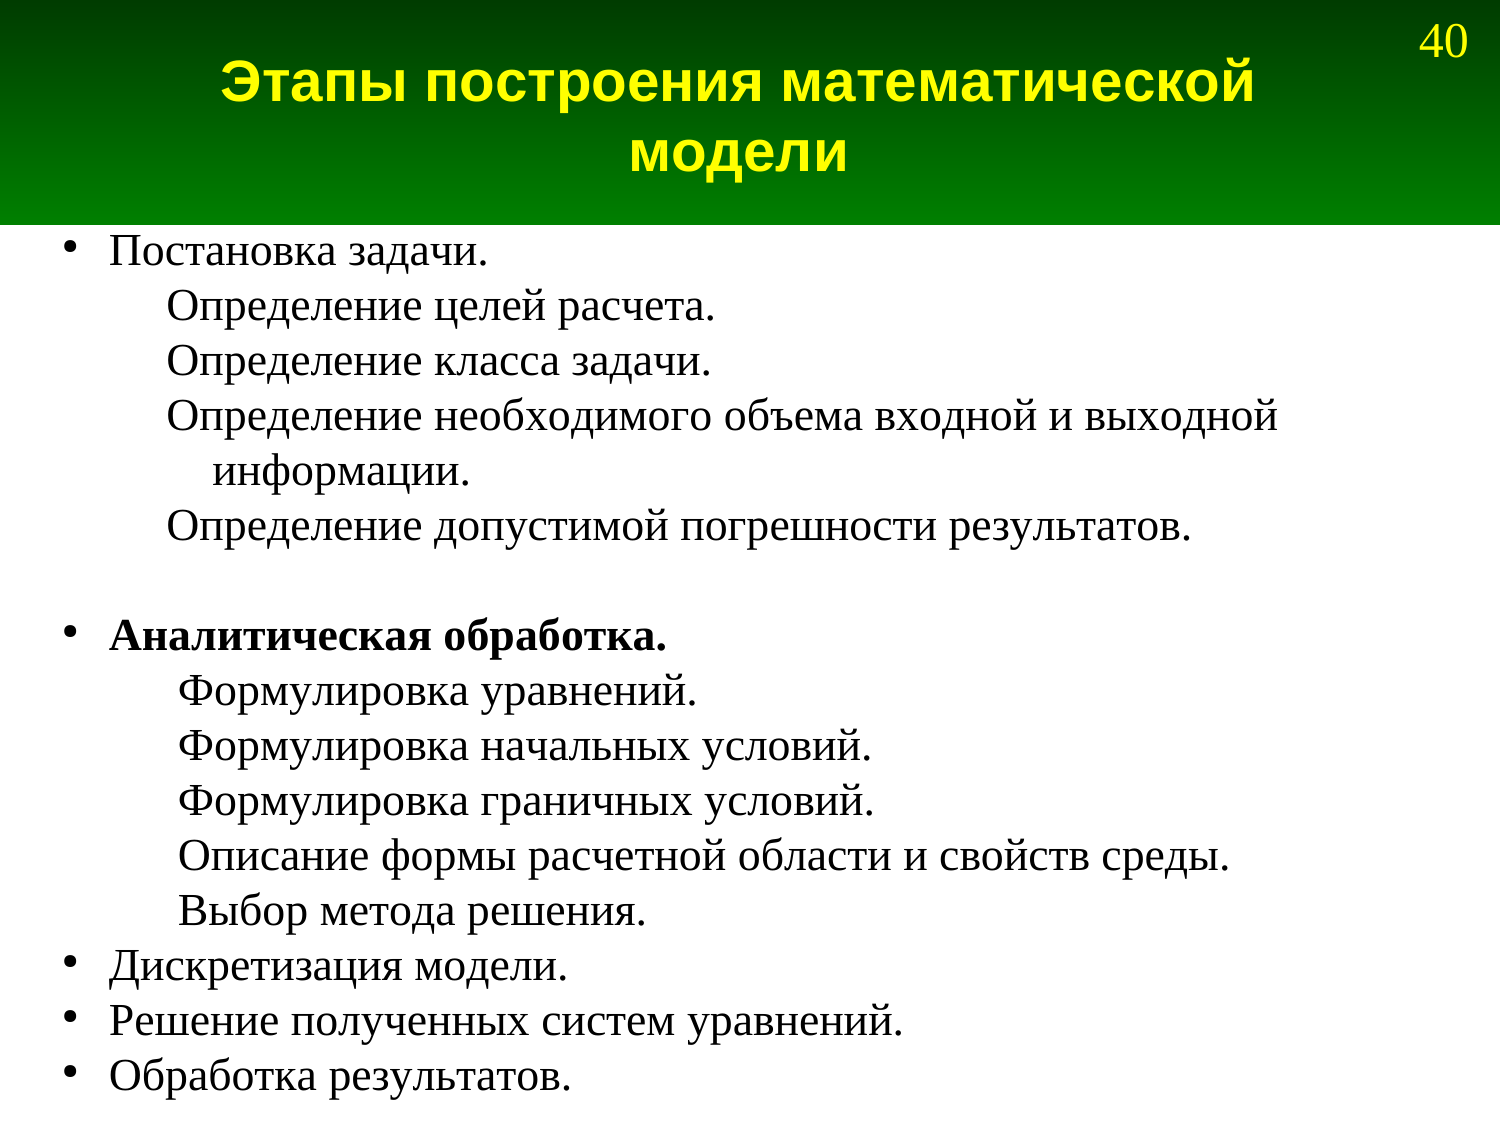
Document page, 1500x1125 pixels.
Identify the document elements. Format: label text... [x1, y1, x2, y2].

title Этапы построения математической модели [88, 18, 1389, 207]
text_box Постановка задачи. Определение целей расчета. Определение класса задачи. Определение необходимого объема входной и выходной информации. Определение допустимой погрешности результатов. Аналитическая обработка. Формулировка уравнений. Формулировка начальных условий. Формулировка граничных условий. Описание формы расчетной области и свойств среды. Выбор метода решения. Дискретизация модели. Решение полученных систем уравнений. Обработка результатов. [47, 212, 1477, 1125]
